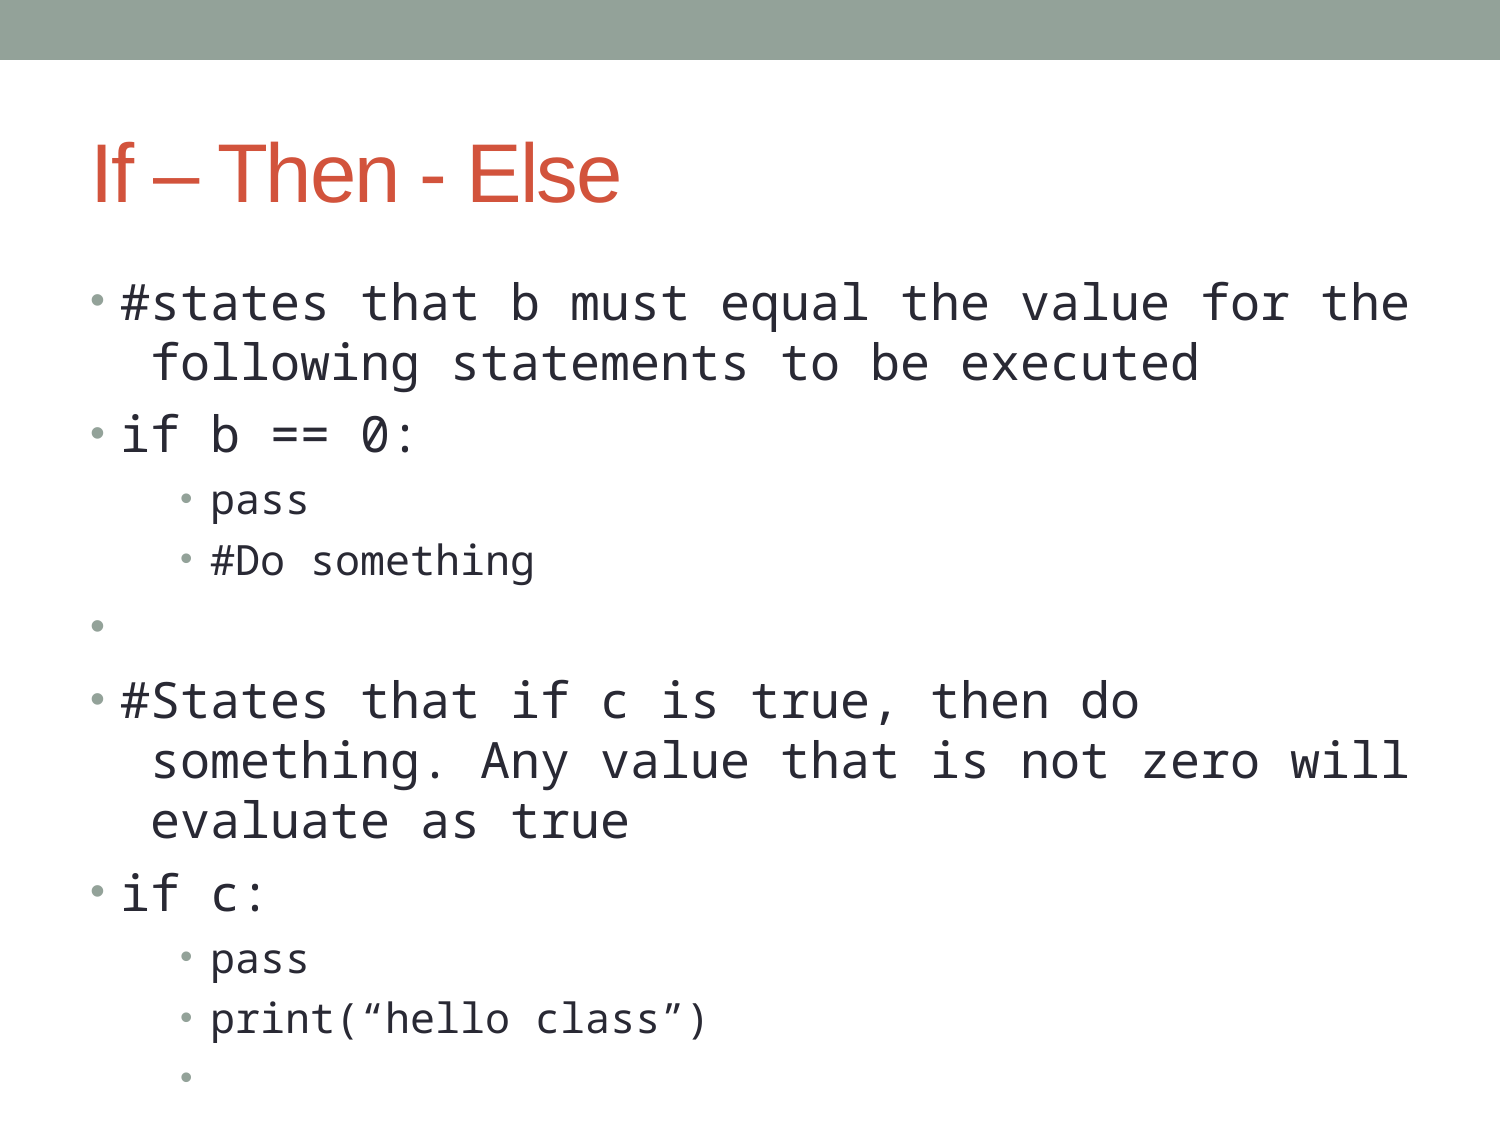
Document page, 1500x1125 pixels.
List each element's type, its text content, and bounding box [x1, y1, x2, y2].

list #states that b must equal the value for the following statements to be executed if b == 0: pass #Do something #States that if c is true, then do something. Any value that is not zero will evaluate as true if c: pass print(“hello class”) [75, 262, 1426, 1063]
title If – Then - Else [75, 87, 1426, 251]
